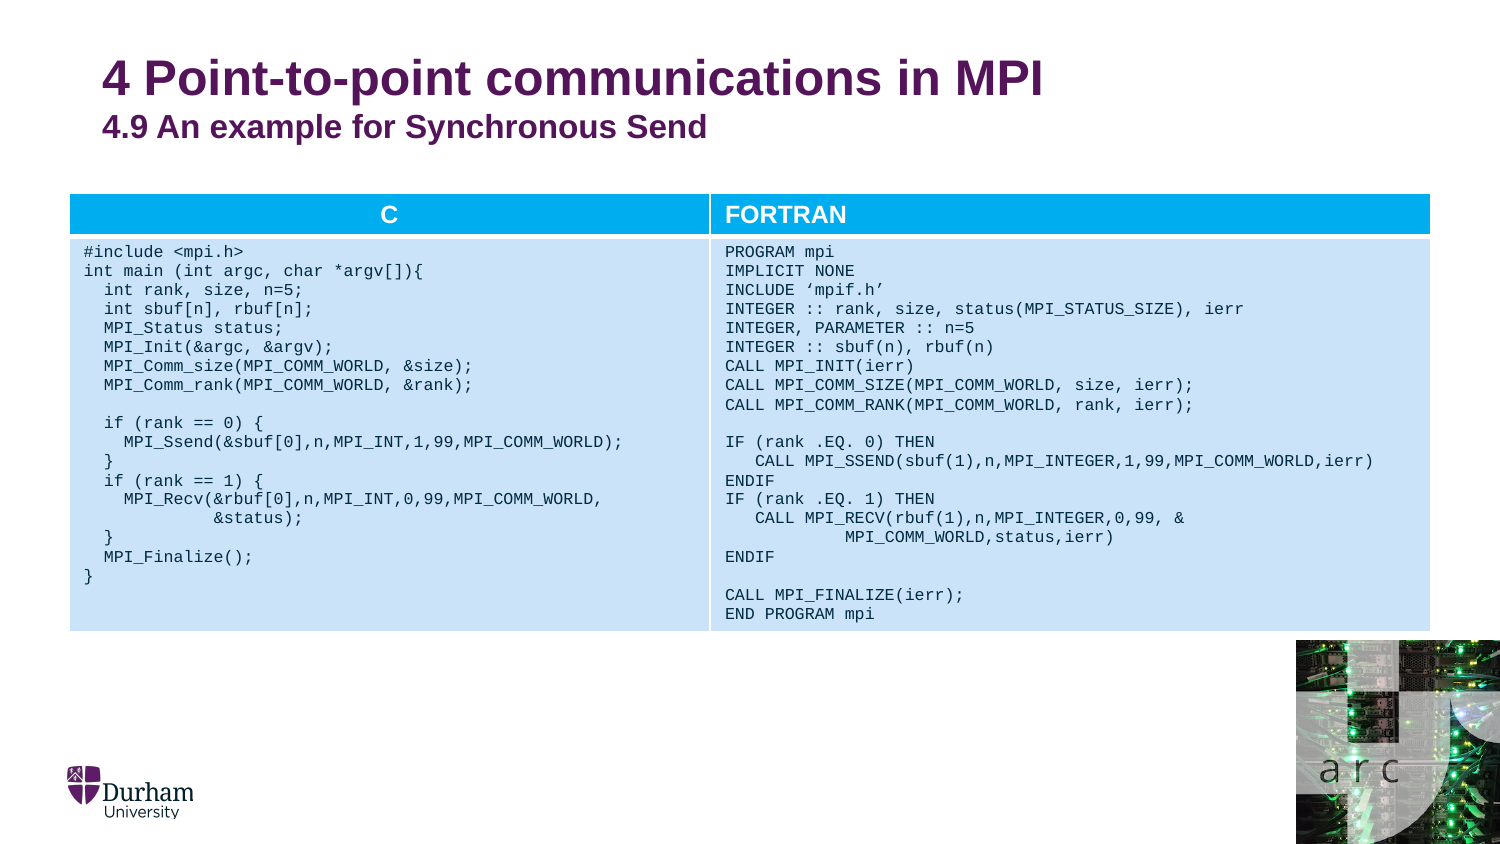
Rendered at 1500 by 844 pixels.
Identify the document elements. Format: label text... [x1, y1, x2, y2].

table_header C [70, 194, 709, 234]
title 4 Point-to-point communications in MPI 4.9 An example for Synchronous Send [101, 45, 1399, 187]
picture [67, 766, 193, 819]
table_header FORTRAN [711, 194, 1430, 234]
table_cell PROGRAM mpi IMPLICIT NONE INCLUDE ‘mpif.h’ INTEGER :: rank, size, status(MPI_STATUS_SIZE), ierr INTEGER, PARAMETER :: n=5 INTEGER :: sbuf(n), rbuf(n) CALL MPI_INIT(ierr) CALL MPI_COMM_SIZE(MPI_COMM_WORLD, size, ierr); CALL MPI_COMM_RANK(MPI_COMM_WORLD, rank, ierr); IF (rank .EQ. 0) THEN CALL MPI_SSEND(sbuf(1),n,MPI_INTEGER,1,99,MPI_COMM_WORLD,ierr) ENDIF IF (rank .EQ. 1) THEN CALL MPI_RECV(rbuf(1),n,MPI_INTEGER,0,99, & MPI_COMM_WORLD,status,ierr) ENDIF CALL MPI_FINALIZE(ierr); END PROGRAM mpi [711, 239, 1430, 631]
picture [1296, 640, 1500, 844]
table_cell #include <mpi.h> int main (int argc, char *argv[]){ int rank, size, n=5; int sbuf[n], rbuf[n]; MPI_Status status; MPI_Init(&argc, &argv); MPI_Comm_size(MPI_COMM_WORLD, &size); MPI_Comm_rank(MPI_COMM_WORLD, &rank); if (rank == 0) { MPI_Ssend(&sbuf[0],n,MPI_INT,1,99,MPI_COMM_WORLD); } if (rank == 1) { MPI_Recv(&rbuf[0],n,MPI_INT,0,99,MPI_COMM_WORLD, &status); } MPI_Finalize(); } [70, 239, 709, 631]
